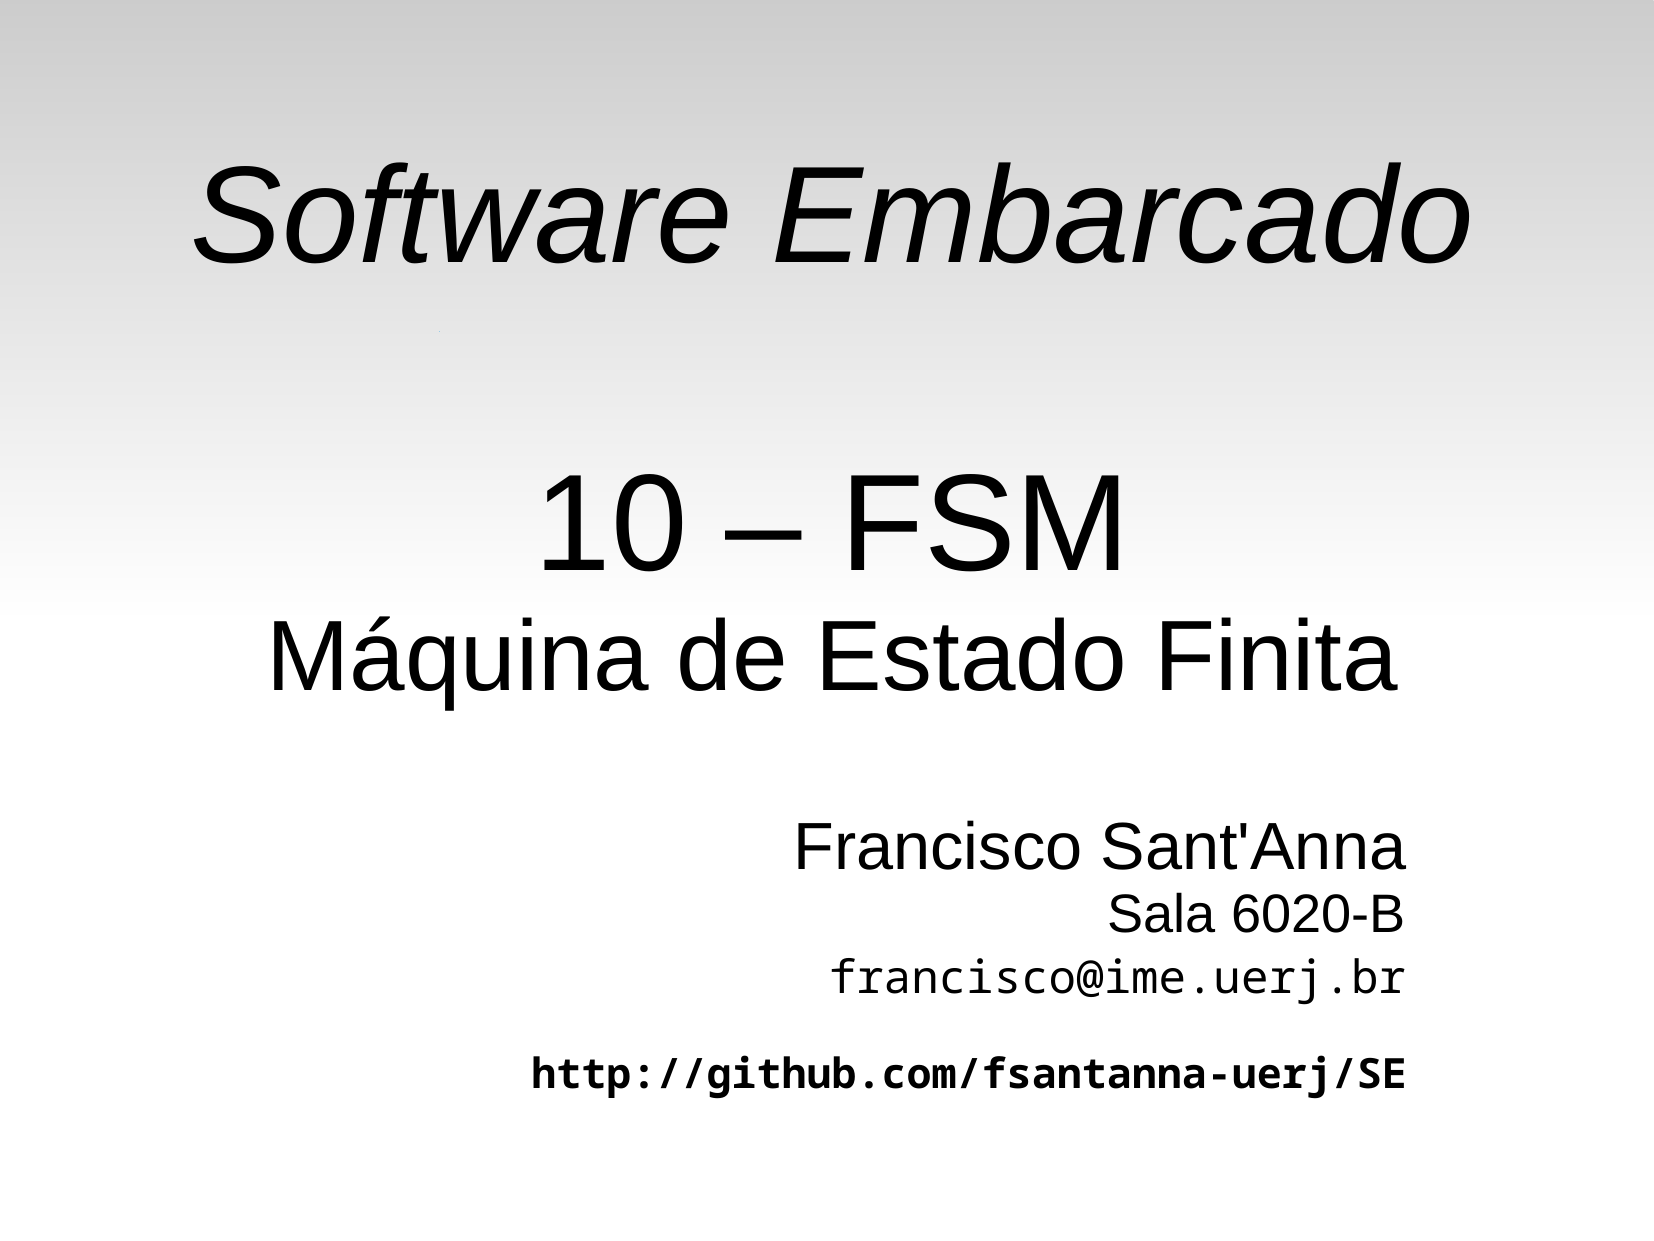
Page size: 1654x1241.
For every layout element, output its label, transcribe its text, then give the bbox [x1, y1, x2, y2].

subtitle Software Embarcado 10 – FSM Máquina de Estado Finita [88, 138, 1577, 712]
text_box Francisco Sant'Anna Sala 6020-B francisco@ime.uerj.br http://github.com/fsantanna-uerj/SE [516, 801, 1447, 1107]
